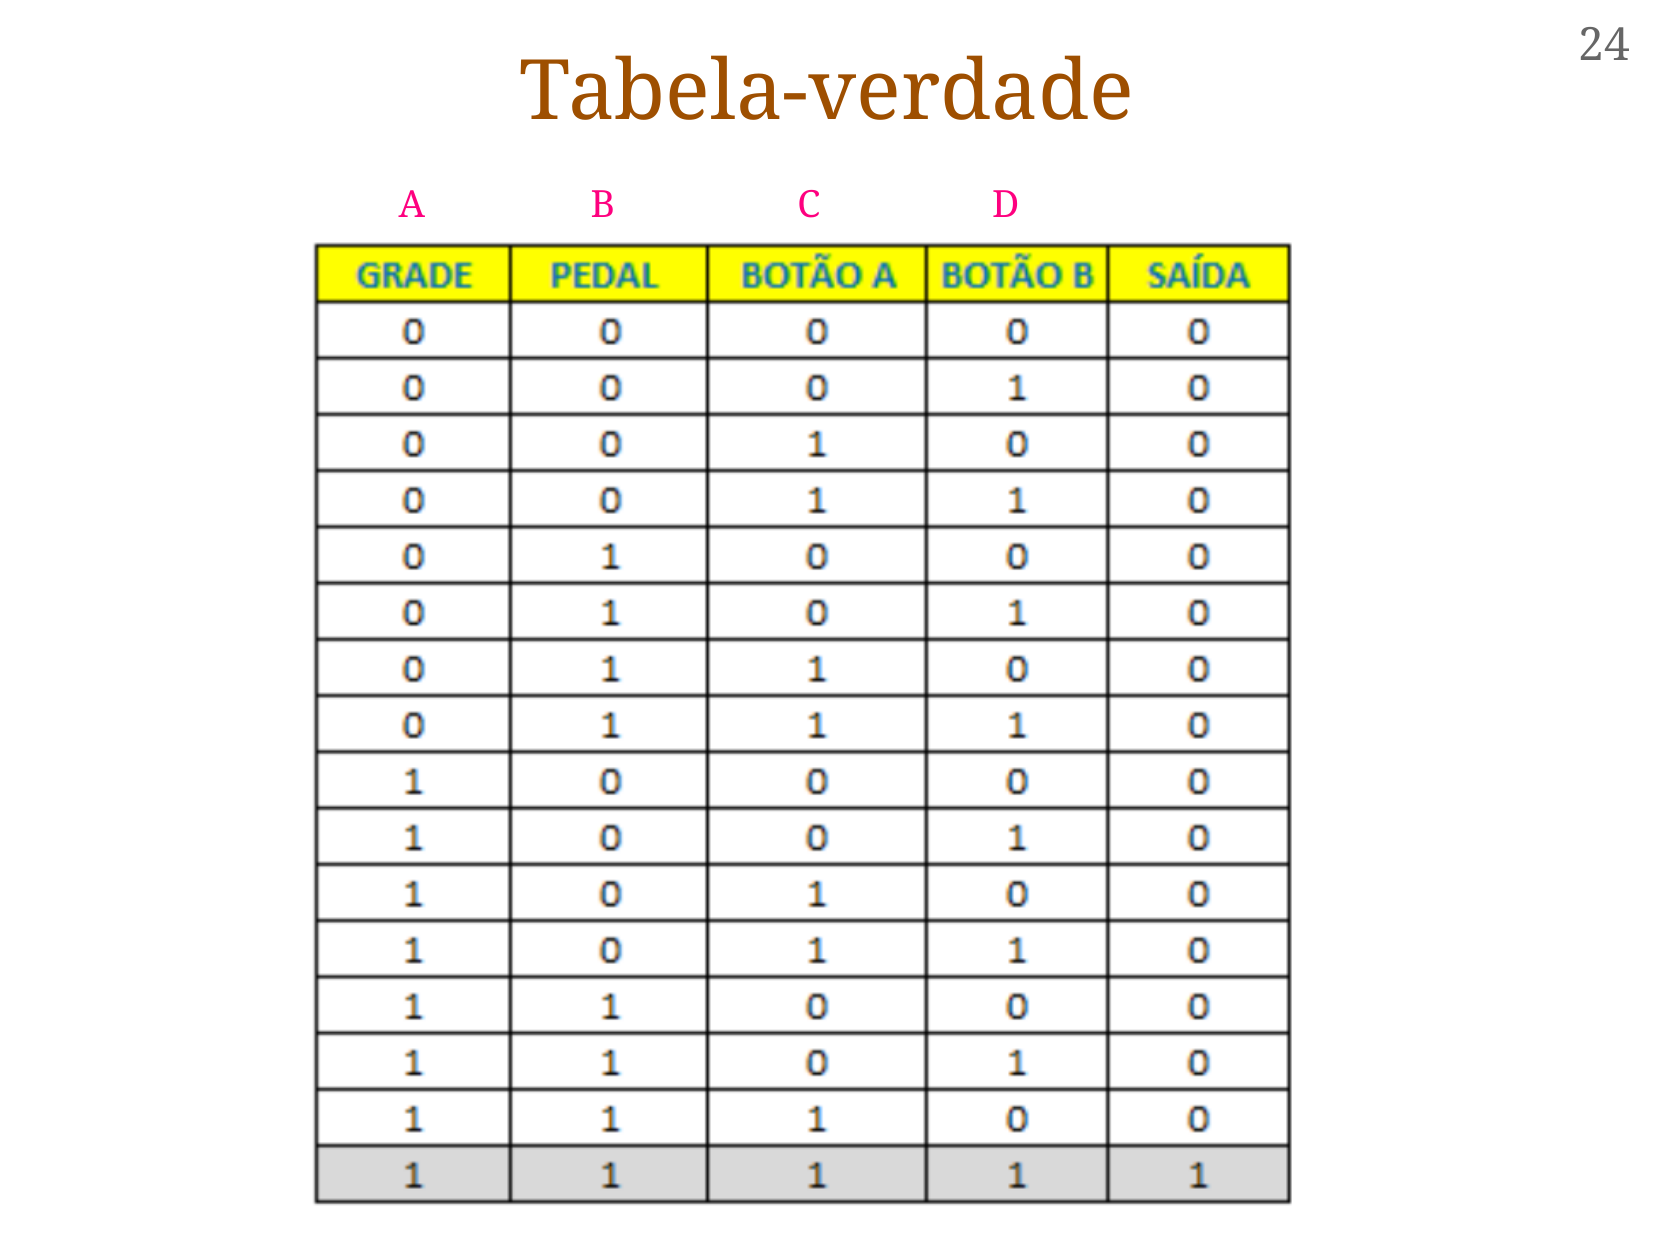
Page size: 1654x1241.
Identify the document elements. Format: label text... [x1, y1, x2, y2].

text_box C [782, 170, 836, 237]
title Tabela-verdade [59, 29, 1595, 148]
text_box D [977, 170, 1035, 237]
picture [310, 236, 1297, 1211]
text_box A [383, 170, 441, 237]
text_box B [575, 170, 630, 237]
